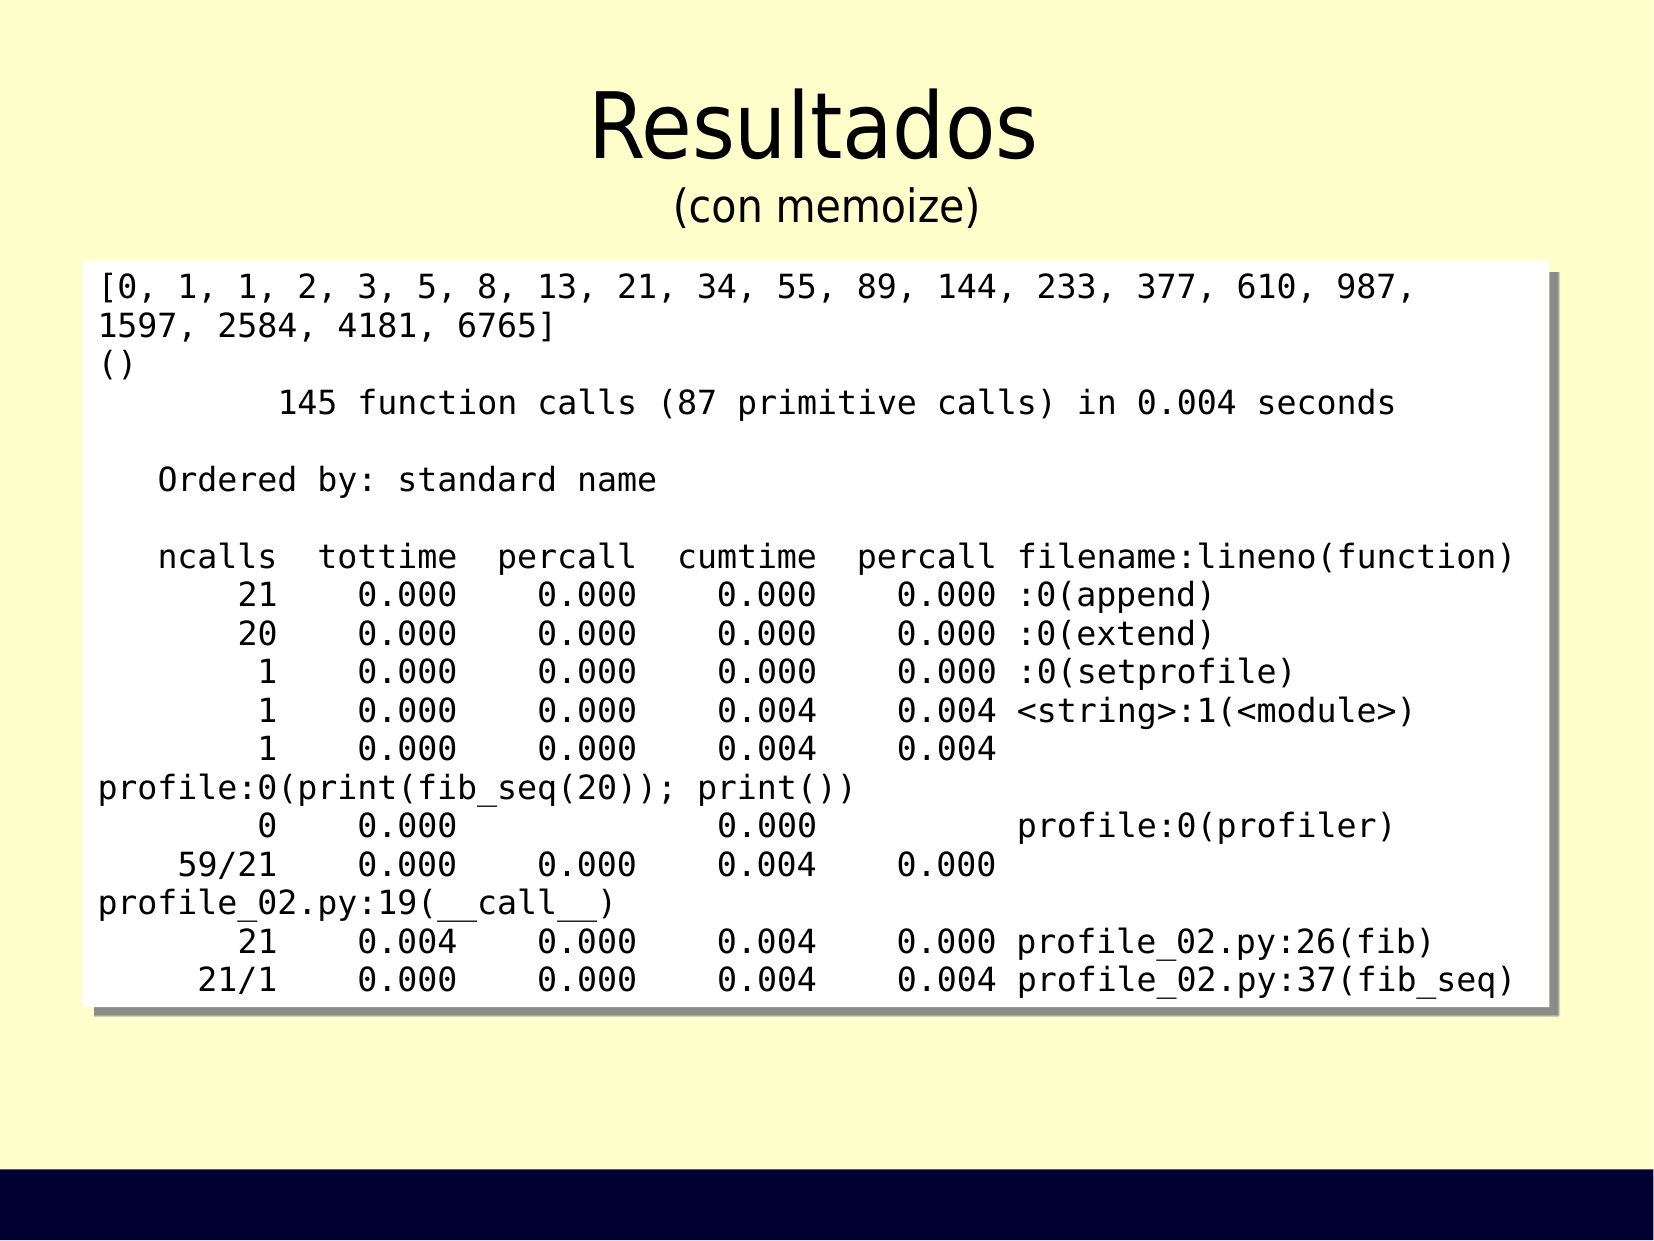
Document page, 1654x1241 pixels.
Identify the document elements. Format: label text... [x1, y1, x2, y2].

text_box [0, 1, 1, 2, 3, 5, 8, 13, 21, 34, 55, 89, 144, 233, 377, 610, 987, 1597, 2584, 4181, 6765] () 145 function calls (87 primitive calls) in 0.004 seconds Ordered by: standard name ncalls tottime percall cumtime percall filename:lineno(function) 21 0.000 0.000 0.000 0.000 :0(append) 20 0.000 0.000 0.000 0.000 :0(extend) 1 0.000 0.000 0.000 0.000 :0(setprofile) 1 0.000 0.000 0.004 0.004 <string>:1(<module>) 1 0.000 0.000 0.004 0.004 profile:0(print(fib_seq(20)); print()) 0 0.000 0.000 profile:0(profiler) 59/21 0.000 0.000 0.004 0.000 profile_02.py:19(__call__) 21 0.004 0.000 0.004 0.000 profile_02.py:26(fib) 21/1 0.000 0.000 0.004 0.004 profile_02.py:37(fib_seq) [82, 260, 1550, 1008]
title Resultados (con memoize) [82, 49, 1571, 257]
